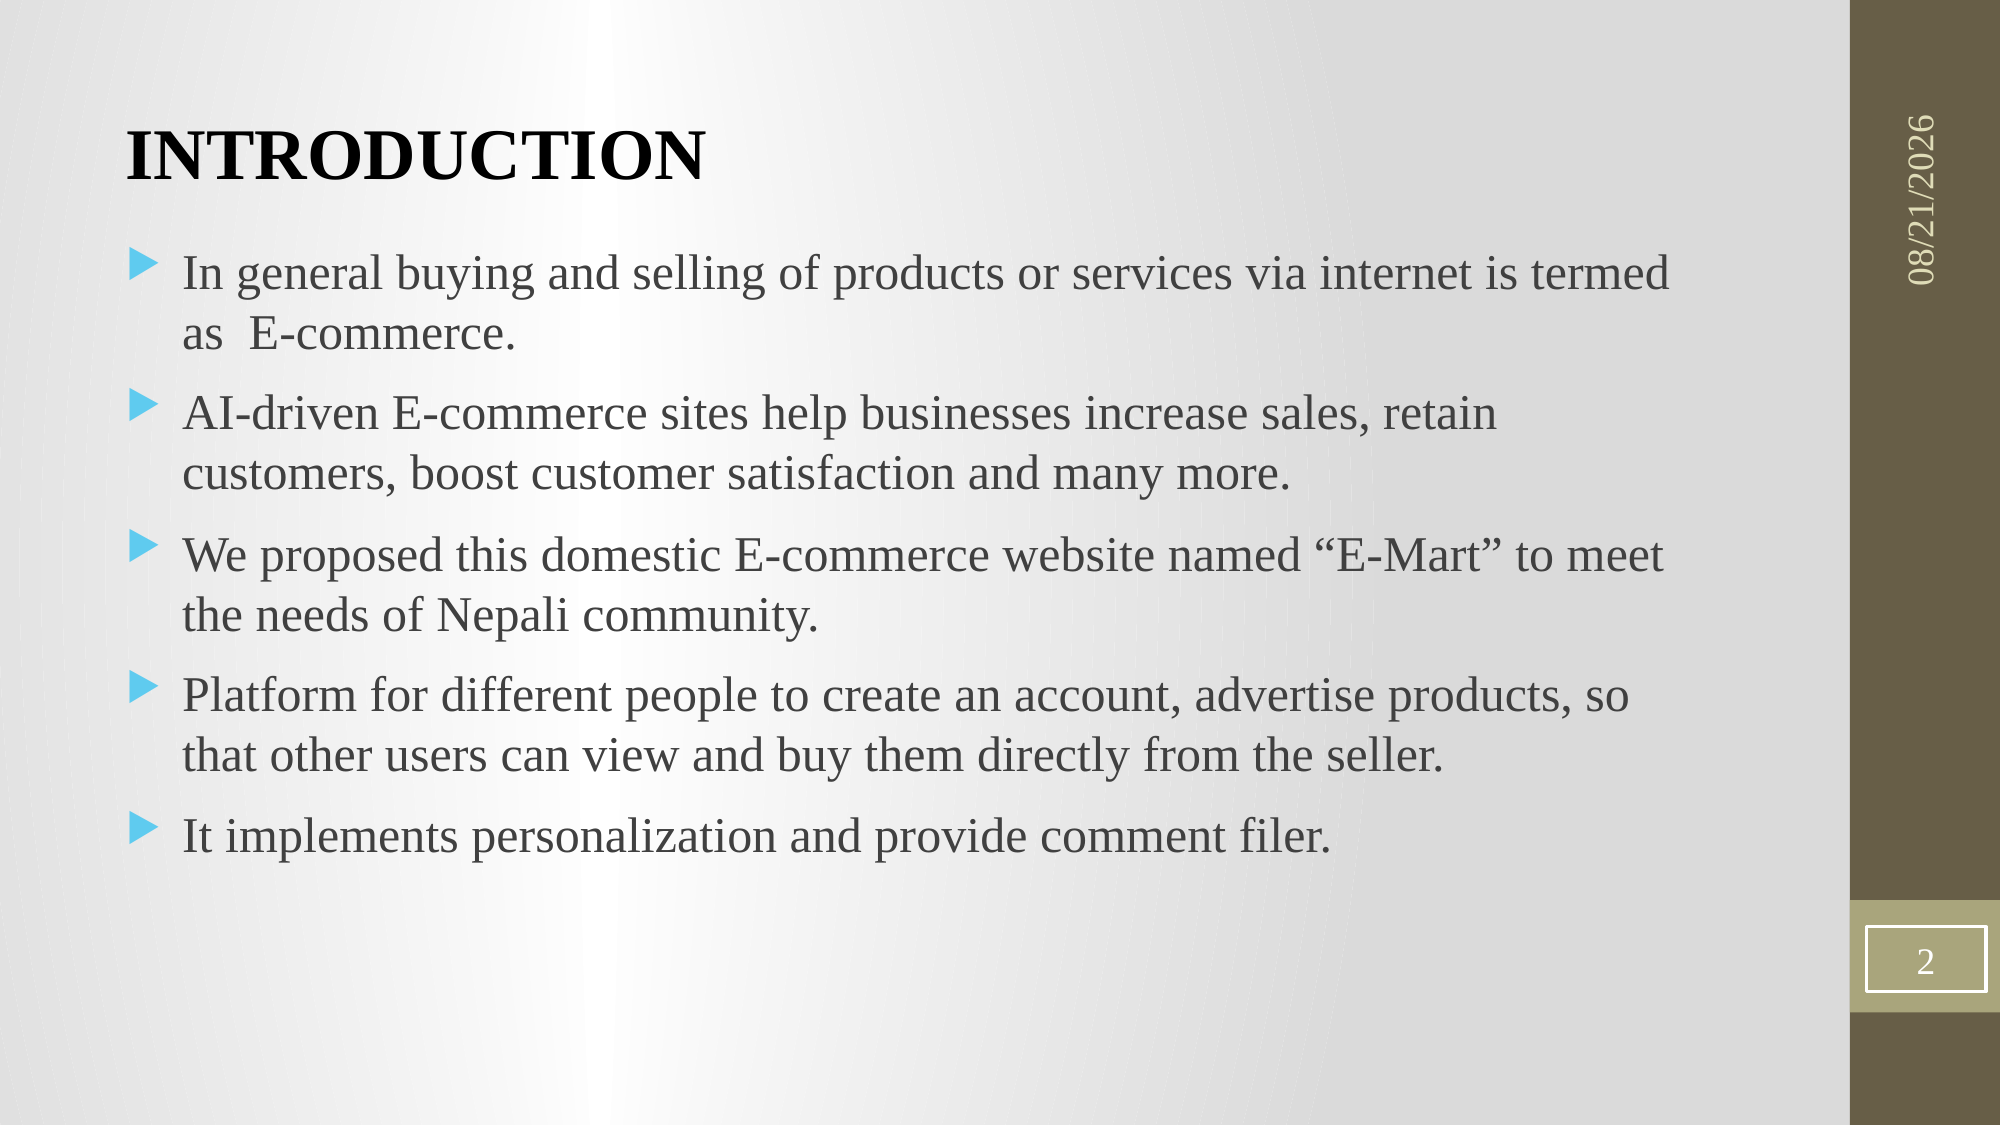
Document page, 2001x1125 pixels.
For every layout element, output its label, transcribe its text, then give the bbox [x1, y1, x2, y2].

text_box In general buying and selling of products or services via internet is termed as E-commerce. AI-driven E-commerce sites help businesses increase sales, retain customers, boost customer satisfaction and many more. We proposed this domestic E-commerce website named “E-Mart” to meet the needs of Nepali community. Platform for different people to create an account, advertise products, so that other users can view and buy them directly from the seller. It implements personalization and provide comment filer. [111, 231, 1724, 1090]
text_box INTRODUCTION [111, 99, 1522, 203]
slide_number <number> [1866, 926, 1987, 992]
slide_number 11/22/2020 [1878, 100, 1959, 501]
